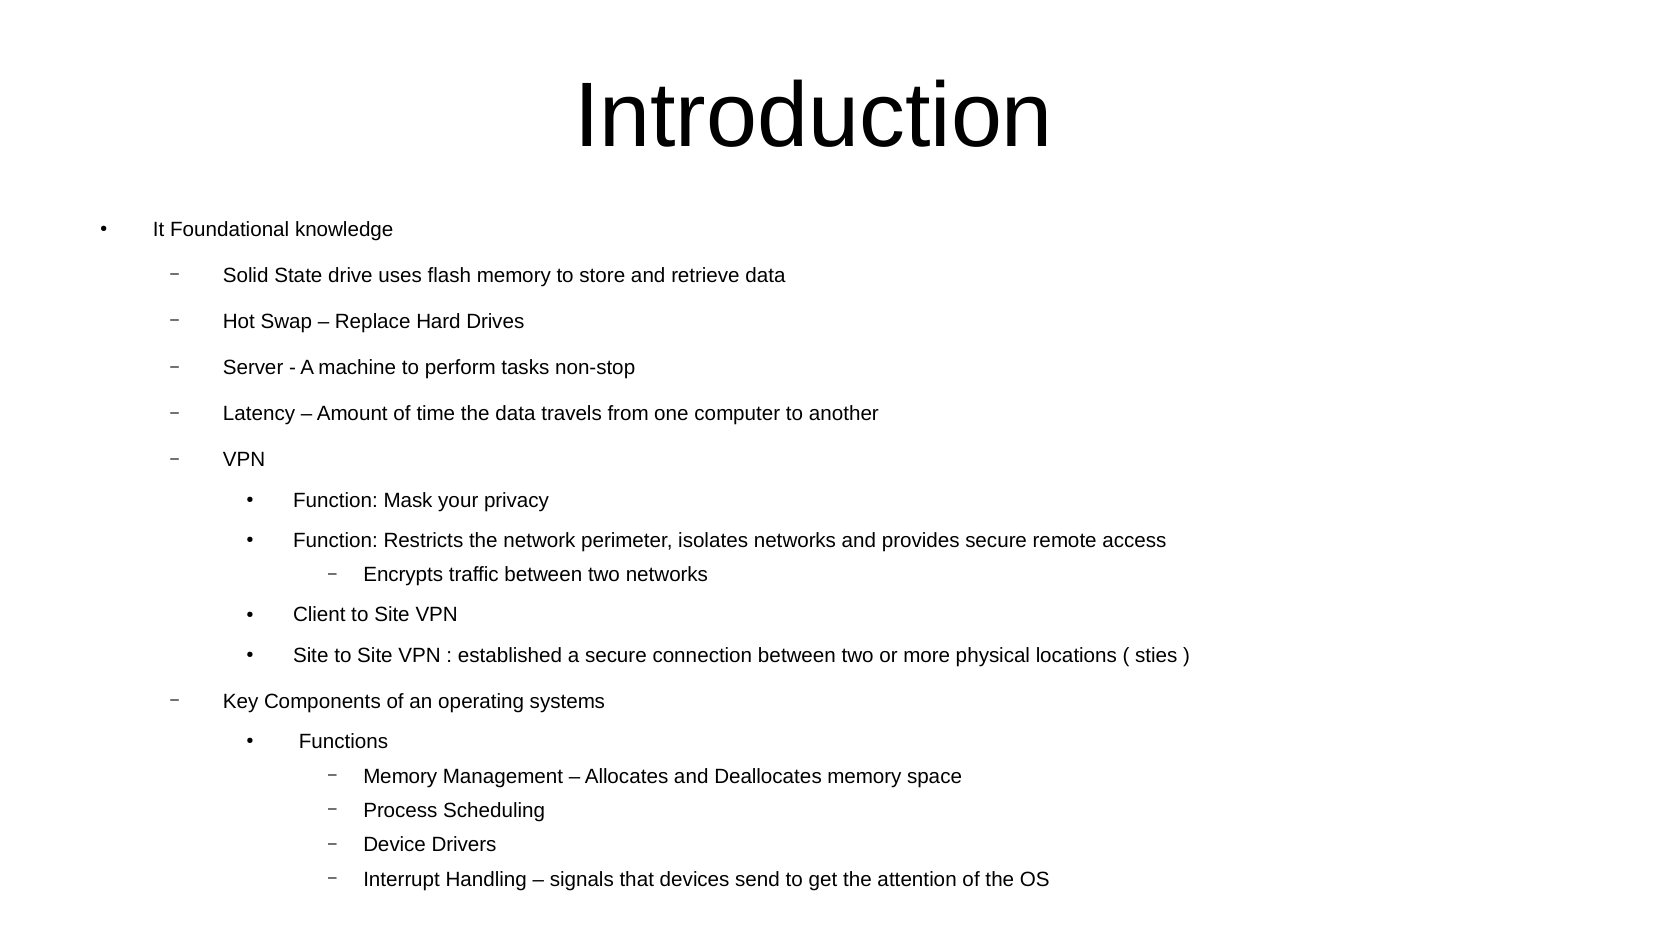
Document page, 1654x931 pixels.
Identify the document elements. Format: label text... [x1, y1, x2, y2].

title Introduction [82, 37, 1571, 193]
list It Foundational knowledge Solid State drive uses flash memory to store and retrieve data Hot Swap – Replace Hard Drives Server - A machine to perform tasks non-stop Latency – Amount of time the data travels from one computer to another VPN Function: Mask your privacy Function: Restricts the network perimeter, isolates networks and provides secure remote access Encrypts traffic between two networks Client to Site VPN Site to Site VPN : established a secure connection between two or more physical locations ( sties ) Key Components of an operating systems Functions Memory Management – Allocates and Deallocates memory space Process Scheduling Device Drivers Interrupt Handling – signals that devices send to get the attention of the OS [82, 217, 1636, 901]
